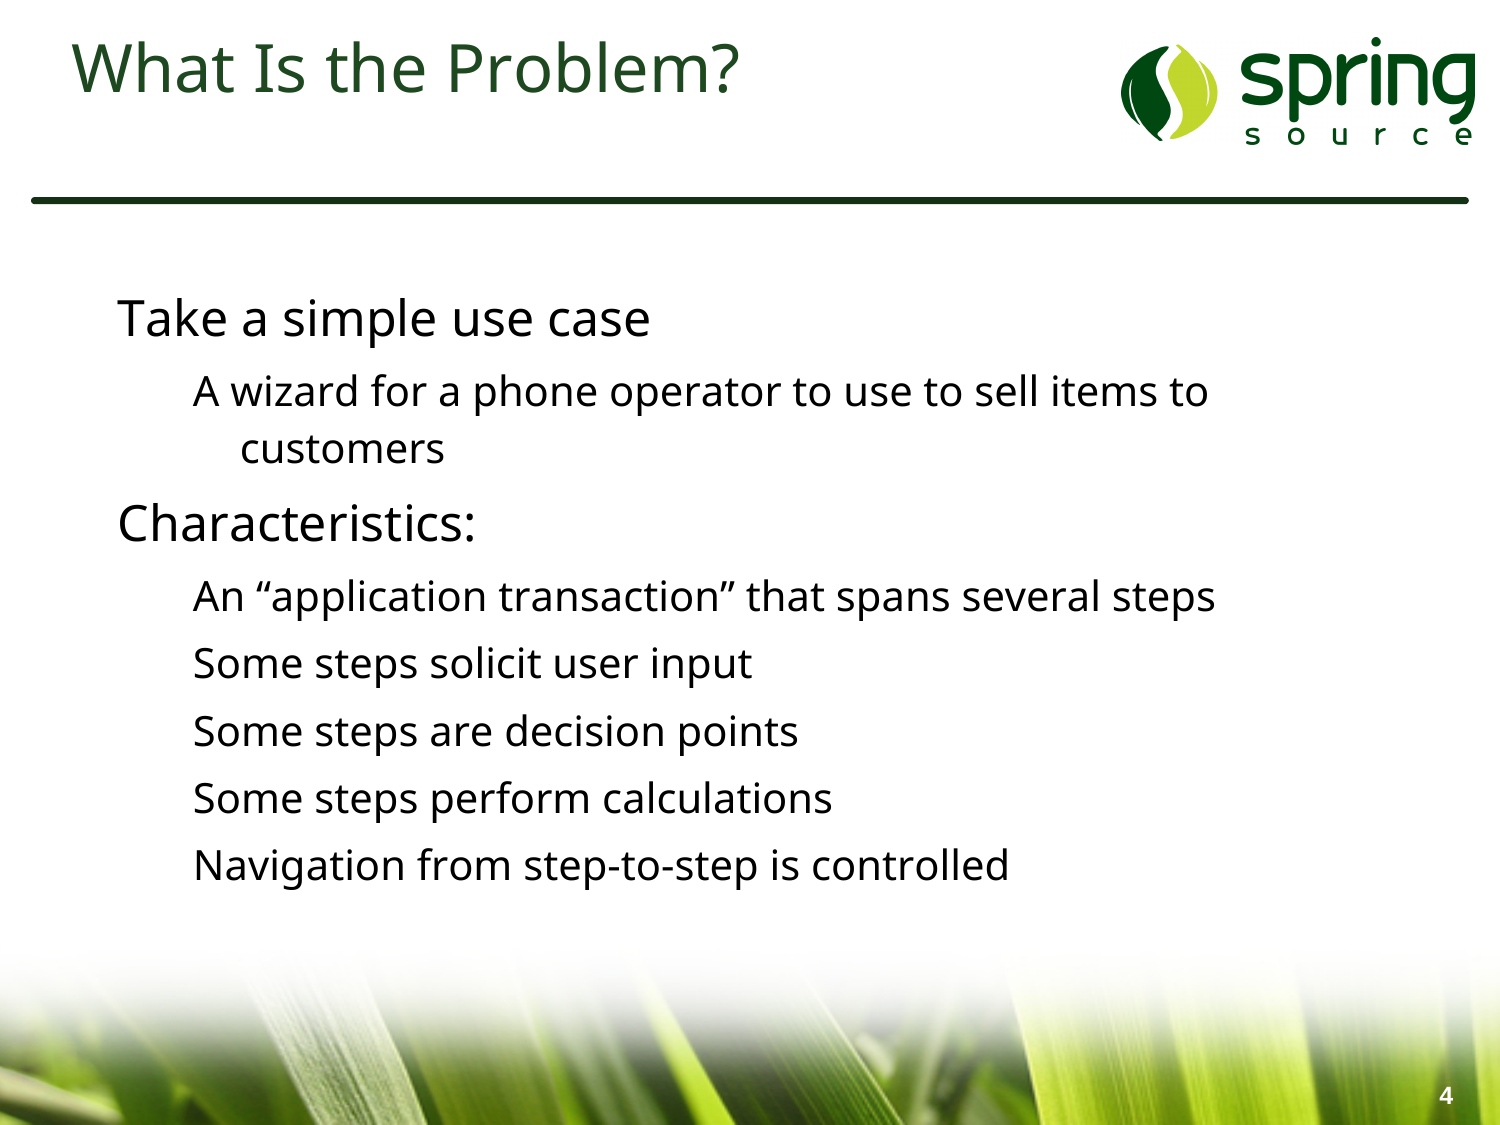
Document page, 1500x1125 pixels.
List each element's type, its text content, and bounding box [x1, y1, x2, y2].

picture [0, 944, 1500, 1125]
list Take a simple use case A wizard for a phone operator to use to sell items to customers Characteristics: An “application transaction” that spans several steps Some steps solicit user input Some steps are decision points Some steps perform calculations Navigation from step-to-step is controlled [103, 275, 1395, 938]
picture [1121, 37, 1475, 145]
title What Is the Problem? [56, 13, 1090, 177]
